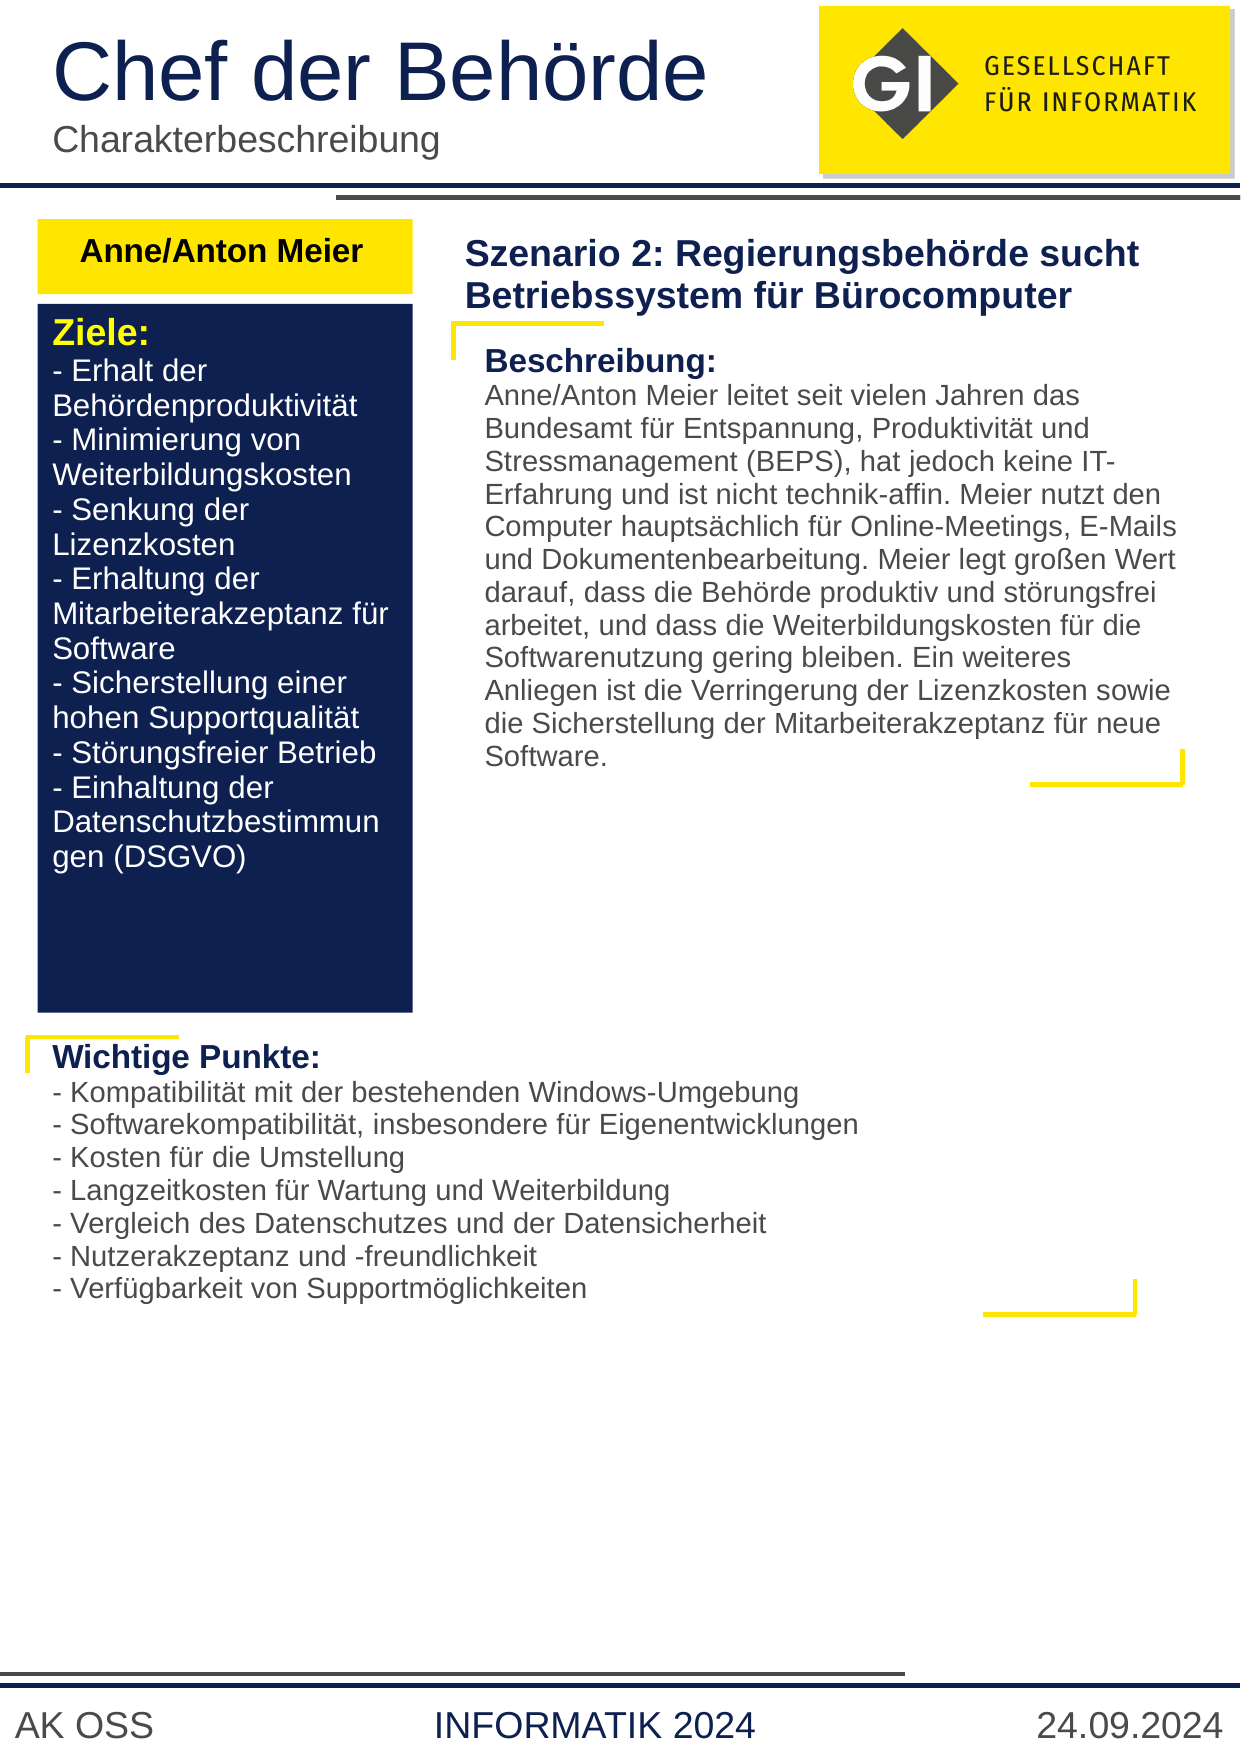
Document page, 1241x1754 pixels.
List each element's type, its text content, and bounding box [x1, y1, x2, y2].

text_box [37, 219, 413, 225]
text_box Szenario 2: Regierungsbehörde sucht Betriebssystem für Bürocomputer [450, 225, 1238, 324]
text_box [819, 5, 1231, 174]
text_box Beschreibung: Anne/Anton Meier leitet seit vielen Jahren das Bundesamt für Entspannung, Produktivität und Stressmanagement (BEPS), hat jedoch keine IT-Erfahrung und ist nicht technik-affin. Meier nutzt den Computer hauptsächlich für Online-Meetings, E-Mails und Dokumentenbearbeitung. Meier legt großen Wert darauf, dass die Behörde produktiv und störungsfrei arbeitet, und dass die Weiterbildungskosten für die Softwarenutzung gering bleiben. Ein weiteres Anliegen ist die Verringerung der Lizenzkosten sowie die Sicherstellung der Mitarbeiterakzeptanz für neue Software. [469, 334, 1201, 912]
text_box Ziele: - Erhalt der Behördenproduktivität - Minimierung von Weiterbildungskosten - Senkung der Lizenzkosten - Erhaltung der Mitarbeiterakzeptanz für Software - Sicherstellung einer hohen Supportqualität - Störungsfreier Betrieb - Einhaltung der Datenschutzbestimmungen (DSGVO) [37, 303, 413, 986]
text_box Anne/Anton Meier [12, 225, 450, 324]
text_box 24.09.2024 [1021, 1697, 1239, 1754]
text_box Chef der Behörde Charakterbeschreibung [37, 18, 788, 169]
text_box AK OSS [0, 1697, 170, 1754]
picture [853, 28, 1196, 139]
text_box INFORMATIK 2024 [419, 1697, 772, 1754]
text_box Wichtige Punkte: - Kompatibilität mit der bestehenden Windows-Umgebung - Softwarekompatibilität, insbesondere für Eigenentwicklungen - Kosten für die Umstellung - Langzeitkosten für Wartung und Weiterbildung - Vergleich des Datenschutzes und der Datensicherheit - Nutzerakzeptanz und -freundlichkeit - Verfügbarkeit von Supportmöglichkeiten [37, 1031, 1168, 1409]
text_box [37, 986, 413, 1013]
